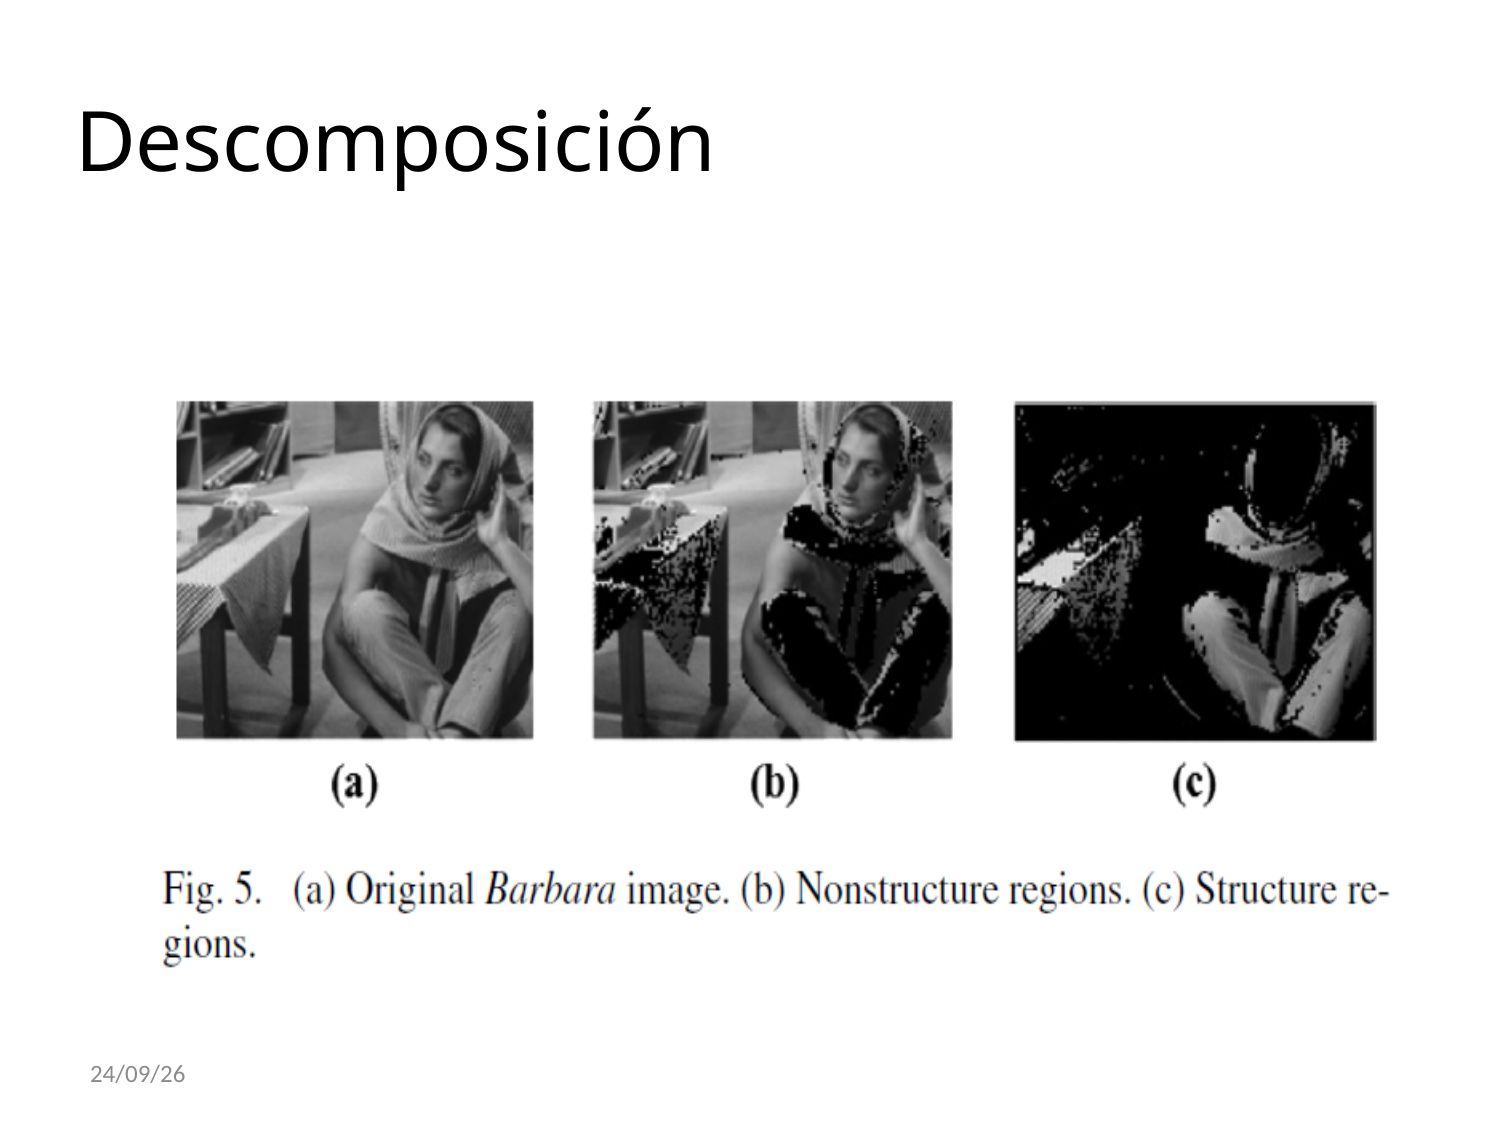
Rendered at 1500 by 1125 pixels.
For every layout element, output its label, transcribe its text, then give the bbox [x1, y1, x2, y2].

title Descomposición [74, 51, 1147, 228]
picture [116, 348, 1393, 979]
